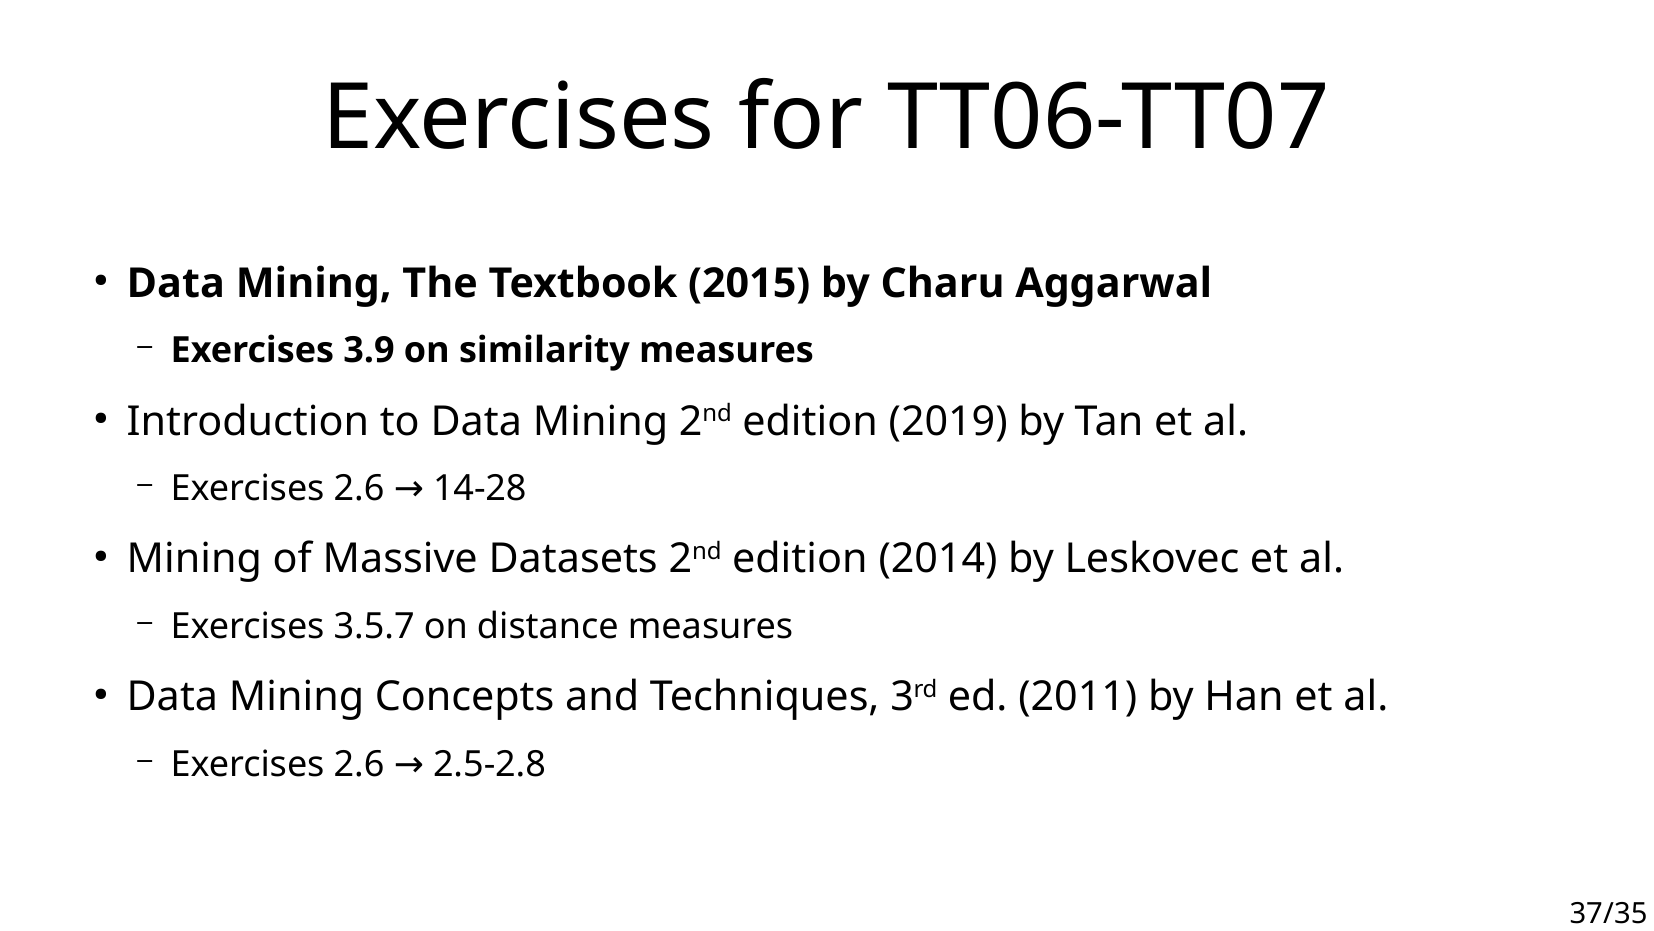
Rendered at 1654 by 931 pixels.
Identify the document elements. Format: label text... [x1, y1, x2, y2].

title Exercises for TT06-TT07 [82, 1, 1571, 226]
list Data Mining, The Textbook (2015) by Charu Aggarwal Exercises 3.9 on similarity measures Introduction to Data Mining 2nd edition (2019) by Tan et al. Exercises 2.6 → 14-28 Mining of Massive Datasets 2nd edition (2014) by Leskovec et al. Exercises 3.5.7 on distance measures Data Mining Concepts and Techniques, 3rd ed. (2011) by Han et al. Exercises 2.6 → 2.5-2.8 [82, 253, 1571, 793]
